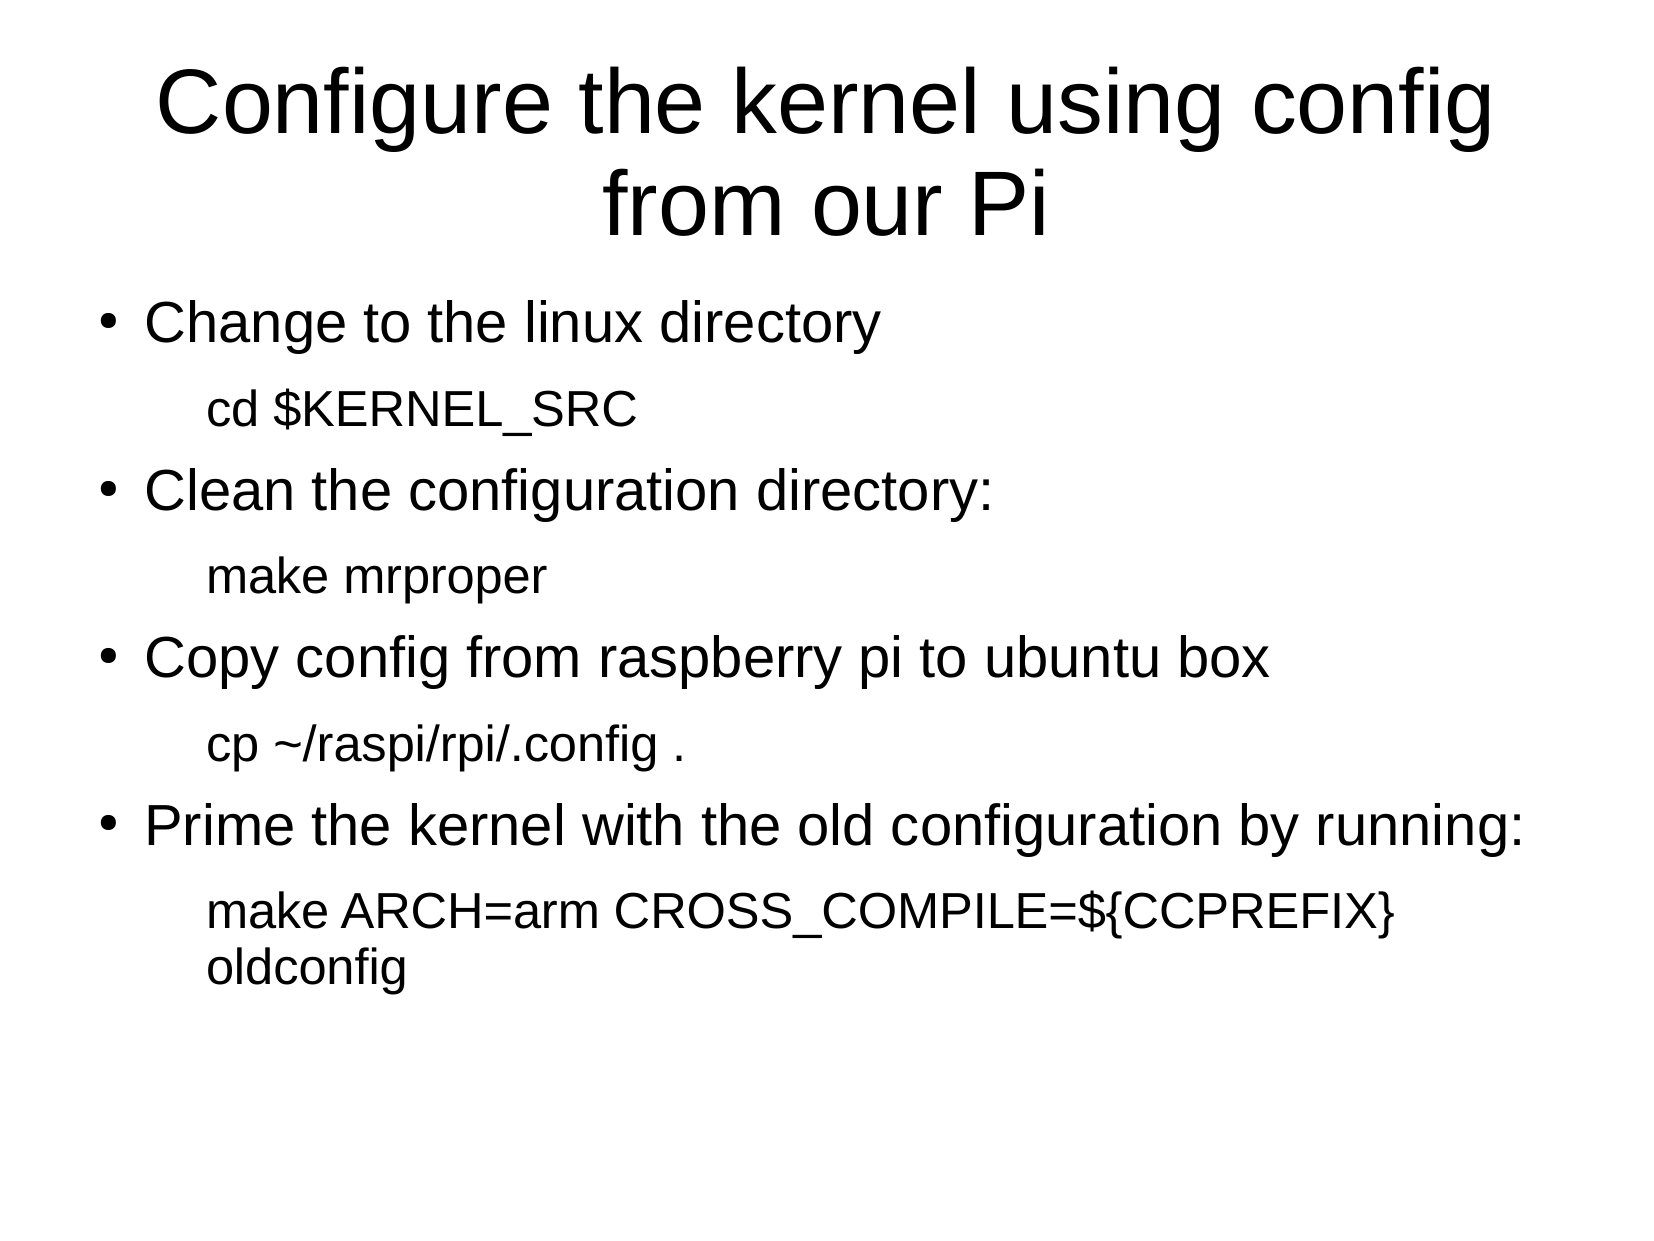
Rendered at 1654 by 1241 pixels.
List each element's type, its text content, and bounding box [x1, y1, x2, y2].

title Configure the kernel using config from our Pi [82, 49, 1571, 257]
list Change to the linux directory cd $KERNEL_SRC Clean the configuration directory: make mrproper Copy config from raspberry pi to ubuntu box cp ~/raspi/rpi/.config . Prime the kernel with the old configuration by running: make ARCH=arm CROSS_COMPILE=${CCPREFIX} oldconfig [82, 290, 1571, 1010]
